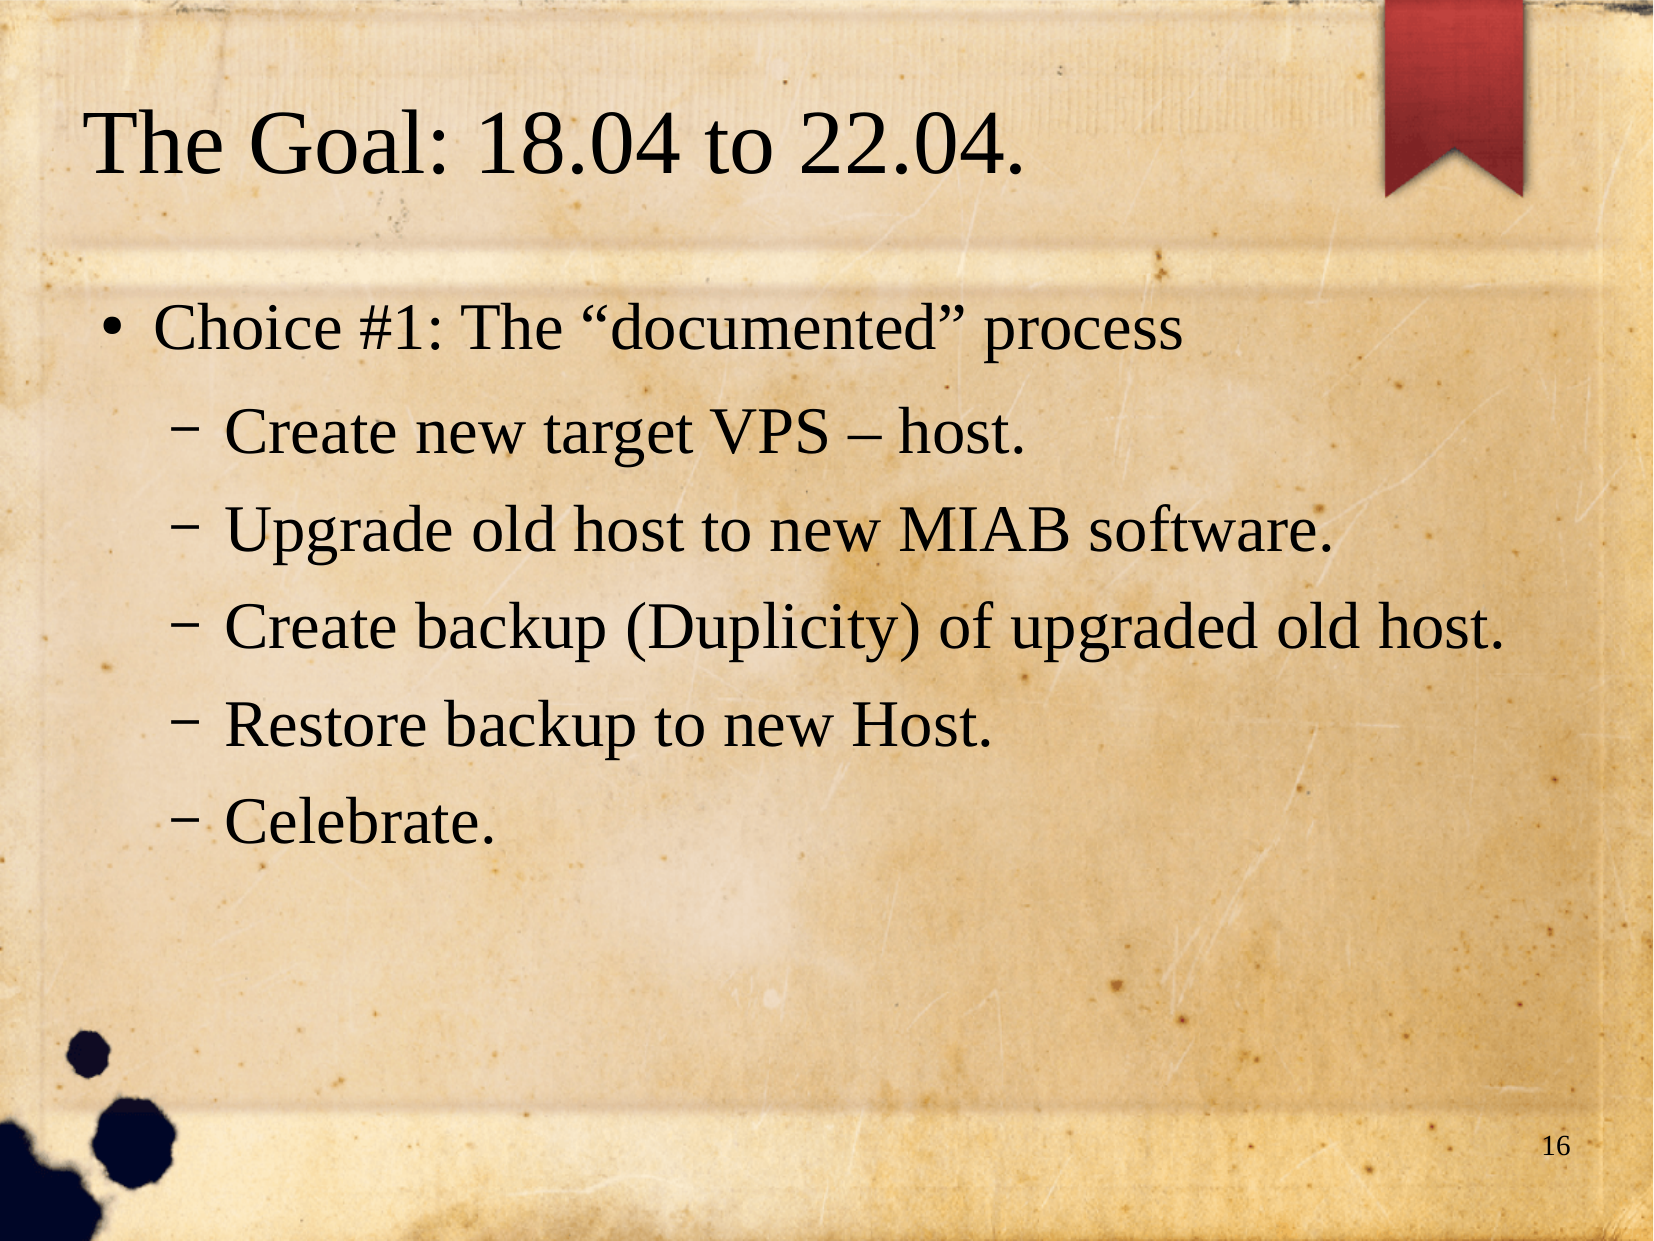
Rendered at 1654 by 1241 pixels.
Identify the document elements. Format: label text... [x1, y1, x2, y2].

title The Goal: 18.04 to 22.04. [82, 49, 1347, 237]
list Choice #1: The “documented” process Create new target VPS – host. Upgrade old host to new MIAB software. Create backup (Duplicity) of upgraded old host. Restore backup to new Host. Celebrate. [82, 290, 1538, 1010]
picture [0, 0, 1654, 1241]
